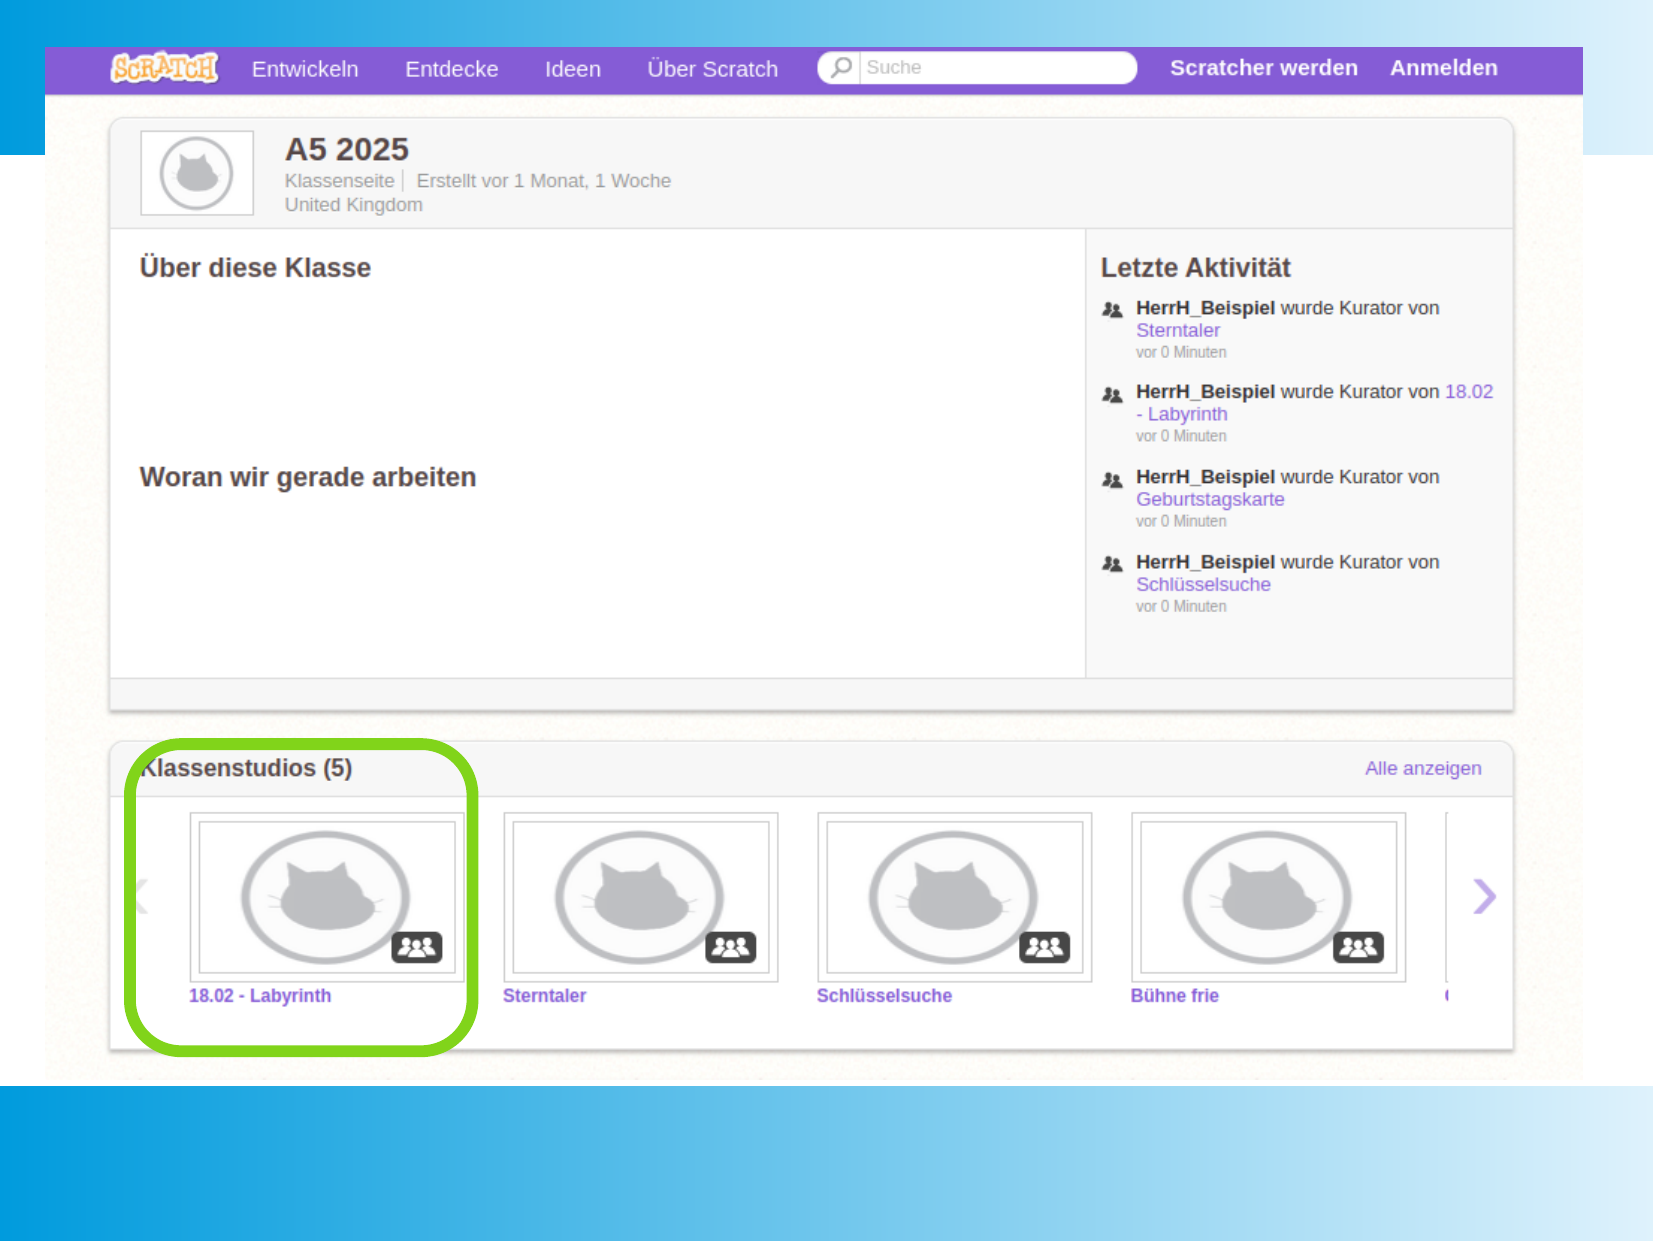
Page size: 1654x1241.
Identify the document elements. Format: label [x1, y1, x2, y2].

picture [45, 0, 1583, 1080]
